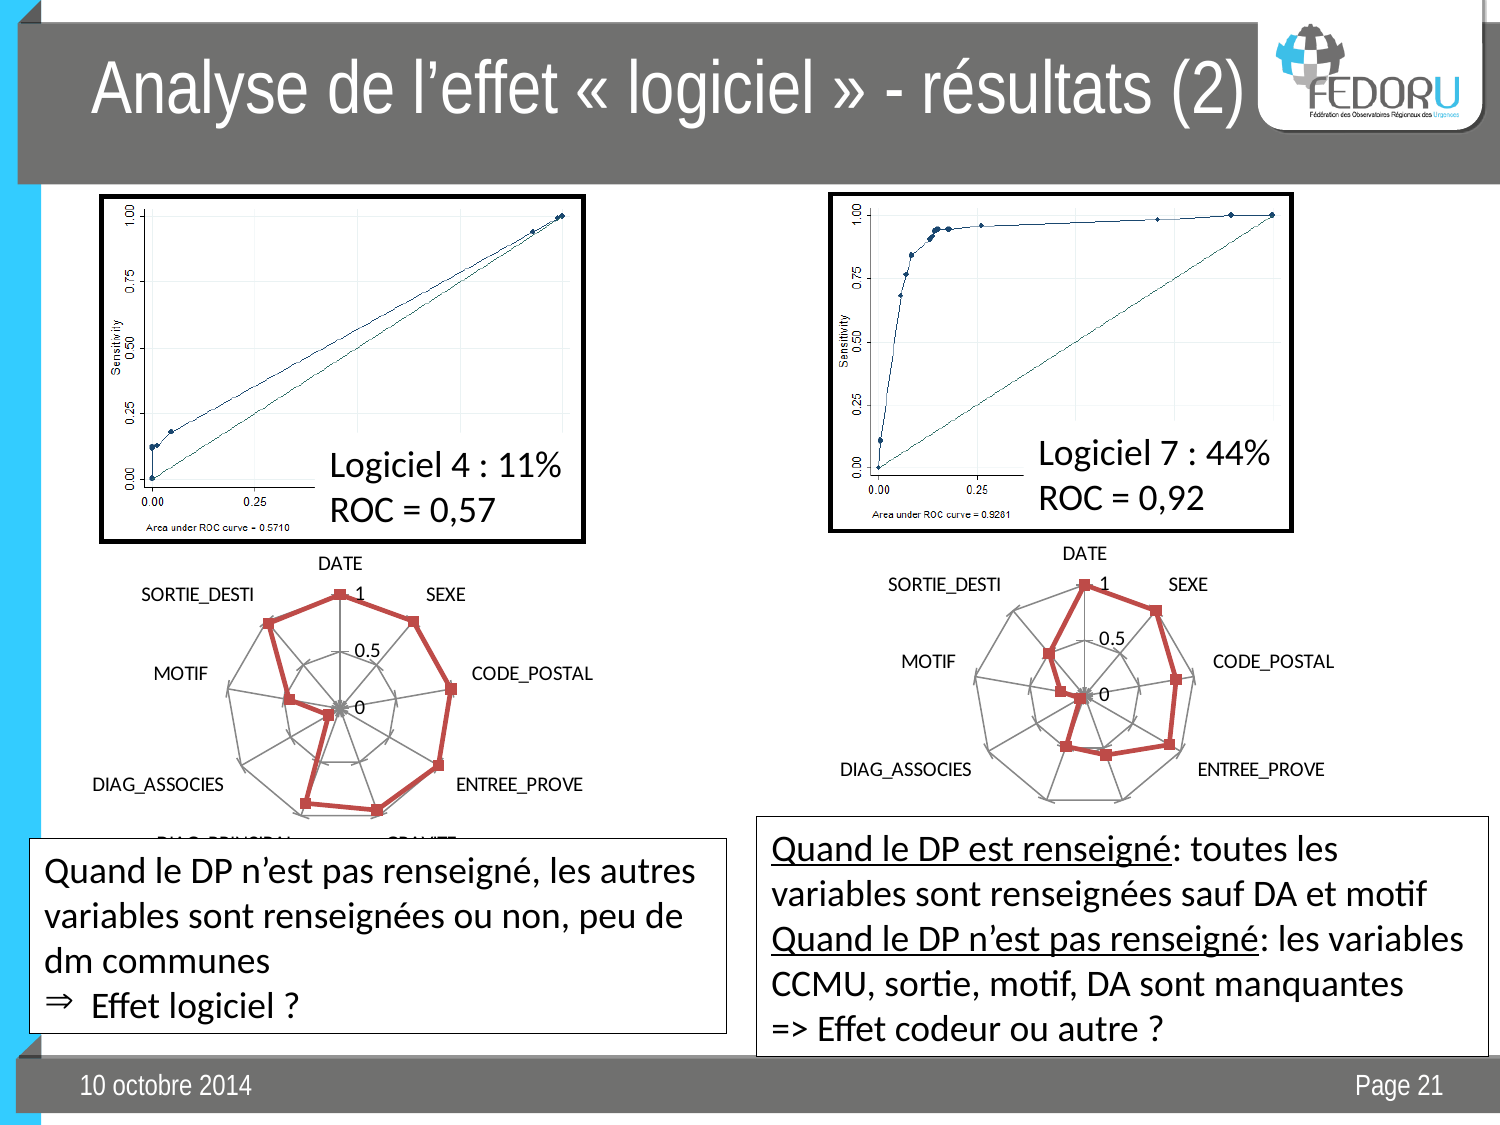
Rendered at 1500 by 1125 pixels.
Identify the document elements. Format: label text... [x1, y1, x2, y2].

text_box Logiciel 4 : 11% ROC = 0,57 [314, 432, 578, 538]
picture [832, 196, 1289, 529]
picture [1275, 20, 1459, 118]
picture [103, 198, 581, 539]
chart [66, 548, 619, 838]
chart [809, 538, 1365, 816]
text_box Quand le DP est renseigné: toutes les variables sont renseignées sauf DA et motif Quand le DP n’est pas renseigné: les variables CCMU, sortie, motif, DA sont manquantes => Effet codeur ou autre ? [756, 816, 1489, 1057]
text_box Page <numéro> [1316, 1058, 1459, 1106]
text_box 10 octobre 2014 [64, 1058, 301, 1106]
text_box Quand le DP n’est pas renseigné, les autres variables sont renseignées ou non, peu de dm communes Effet logiciel ? [29, 838, 727, 1034]
title Analyse de l’effet « logiciel » - résultats (2) [76, 30, 1282, 161]
text_box Logiciel 7 : 44% ROC = 0,92 [1023, 420, 1286, 526]
